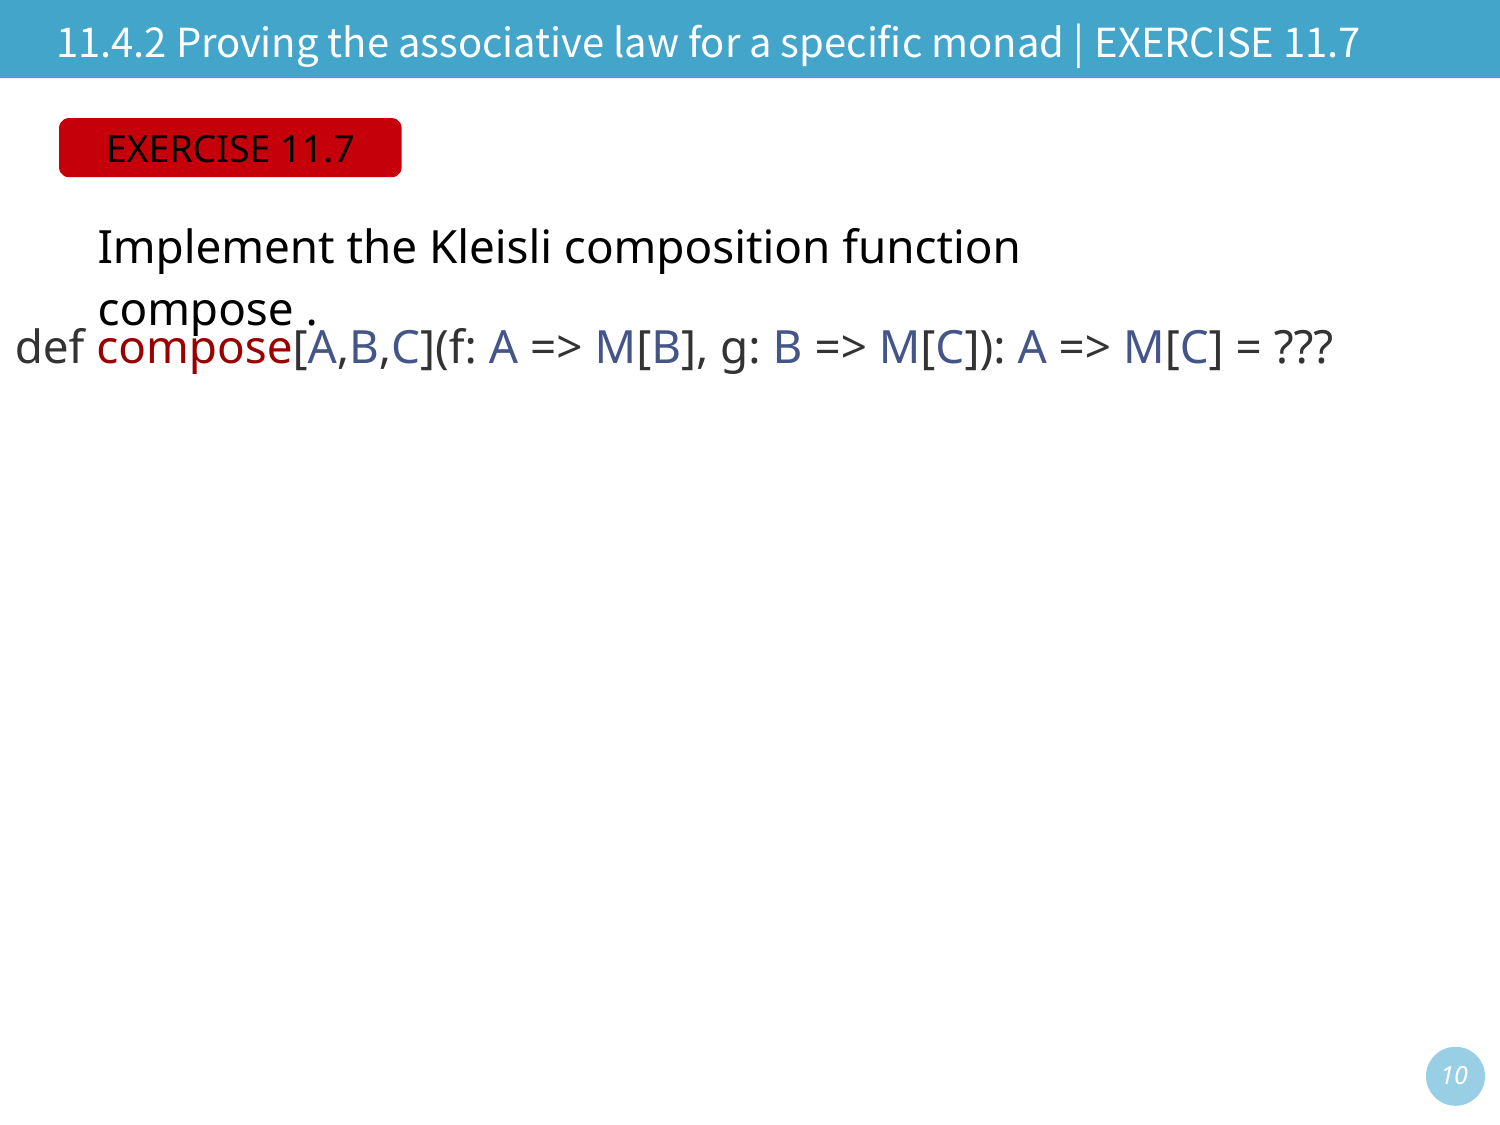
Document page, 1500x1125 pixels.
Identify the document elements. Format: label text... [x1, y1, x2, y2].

title 11.4.2 Proving the associative law for a specific monad | EXERCISE 11.7 [41, 7, 1392, 76]
text_box Implement the Kleisli composition function compose . [82, 206, 1087, 278]
slide_number <number> [1424, 1046, 1484, 1107]
text_box EXERCISE 11.7 [59, 118, 402, 178]
text_box def compose[A,B,C](f: A => M[B], g: B => M[C]): A => M[C] = ??? [0, 307, 1500, 390]
